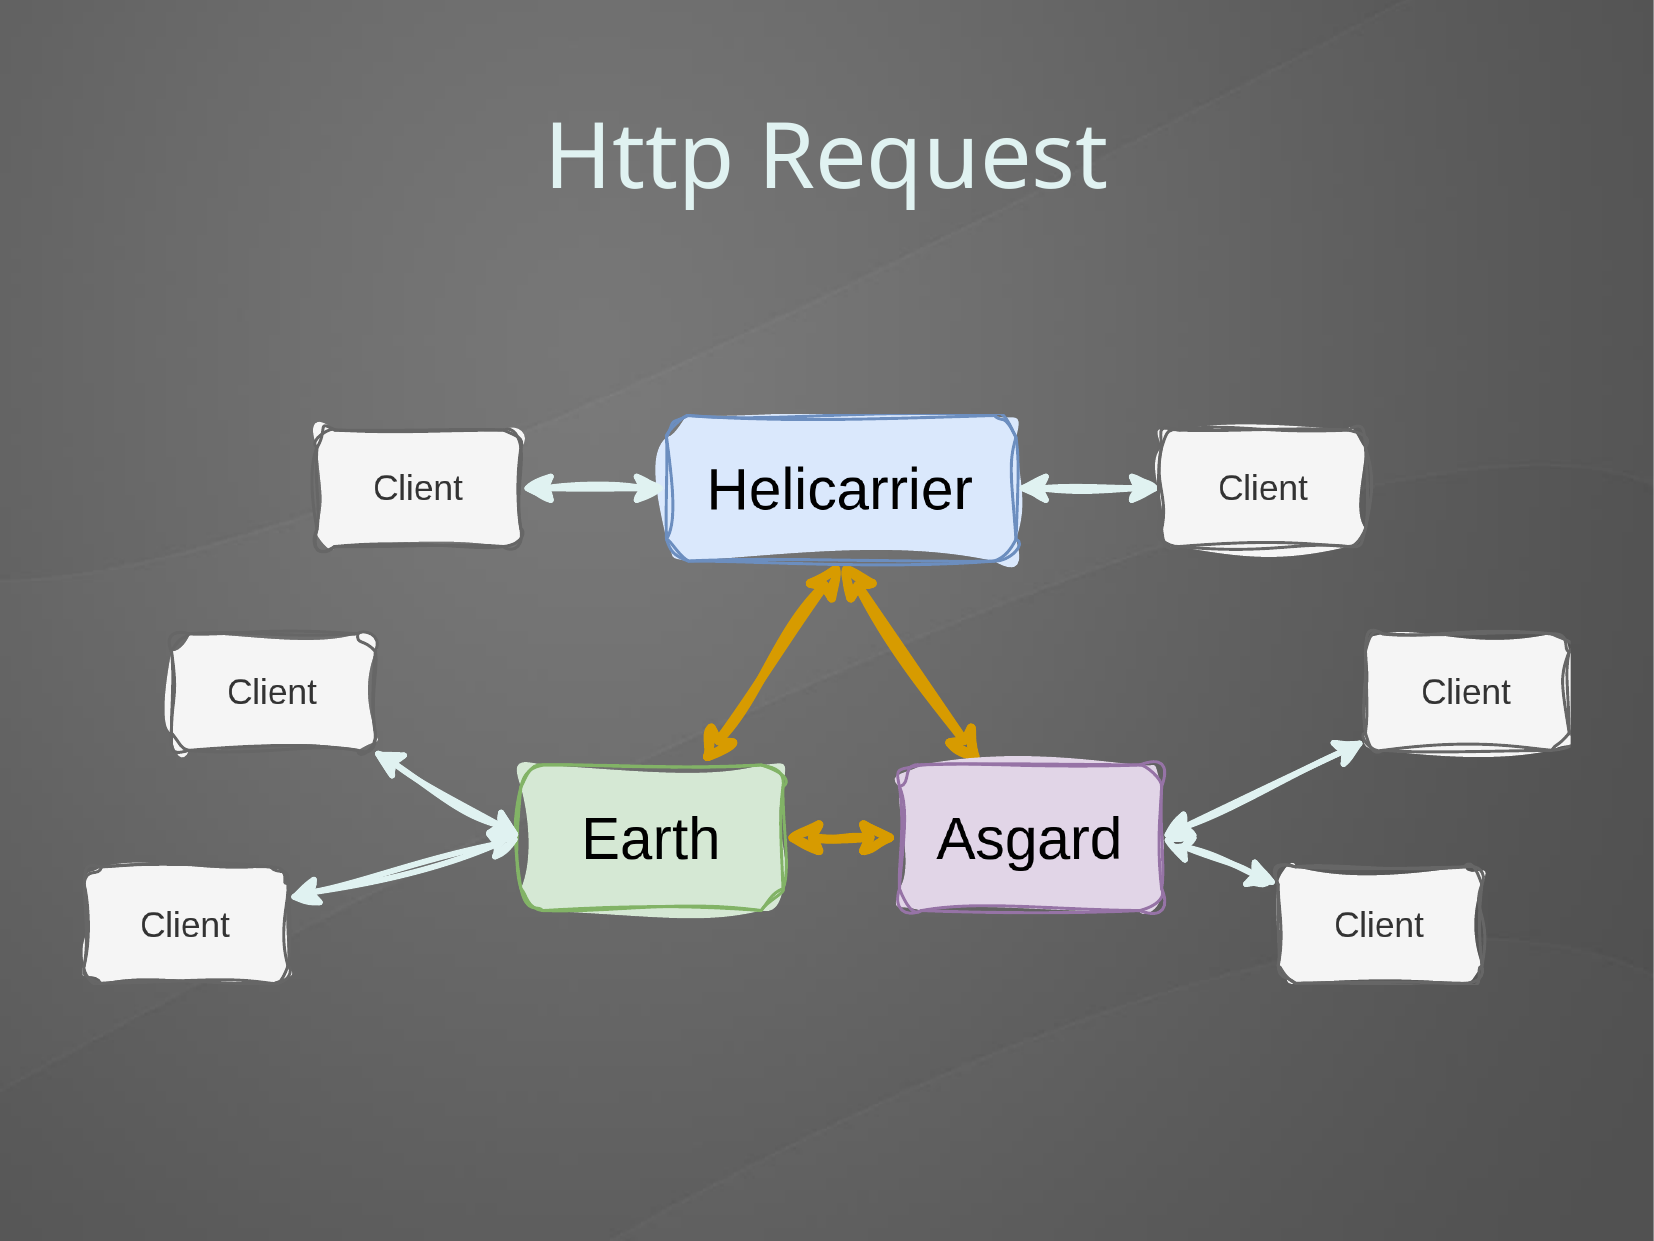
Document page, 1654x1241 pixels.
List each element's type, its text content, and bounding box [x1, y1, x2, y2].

picture [0, 0, 1654, 1241]
title Http Request [82, 49, 1571, 257]
